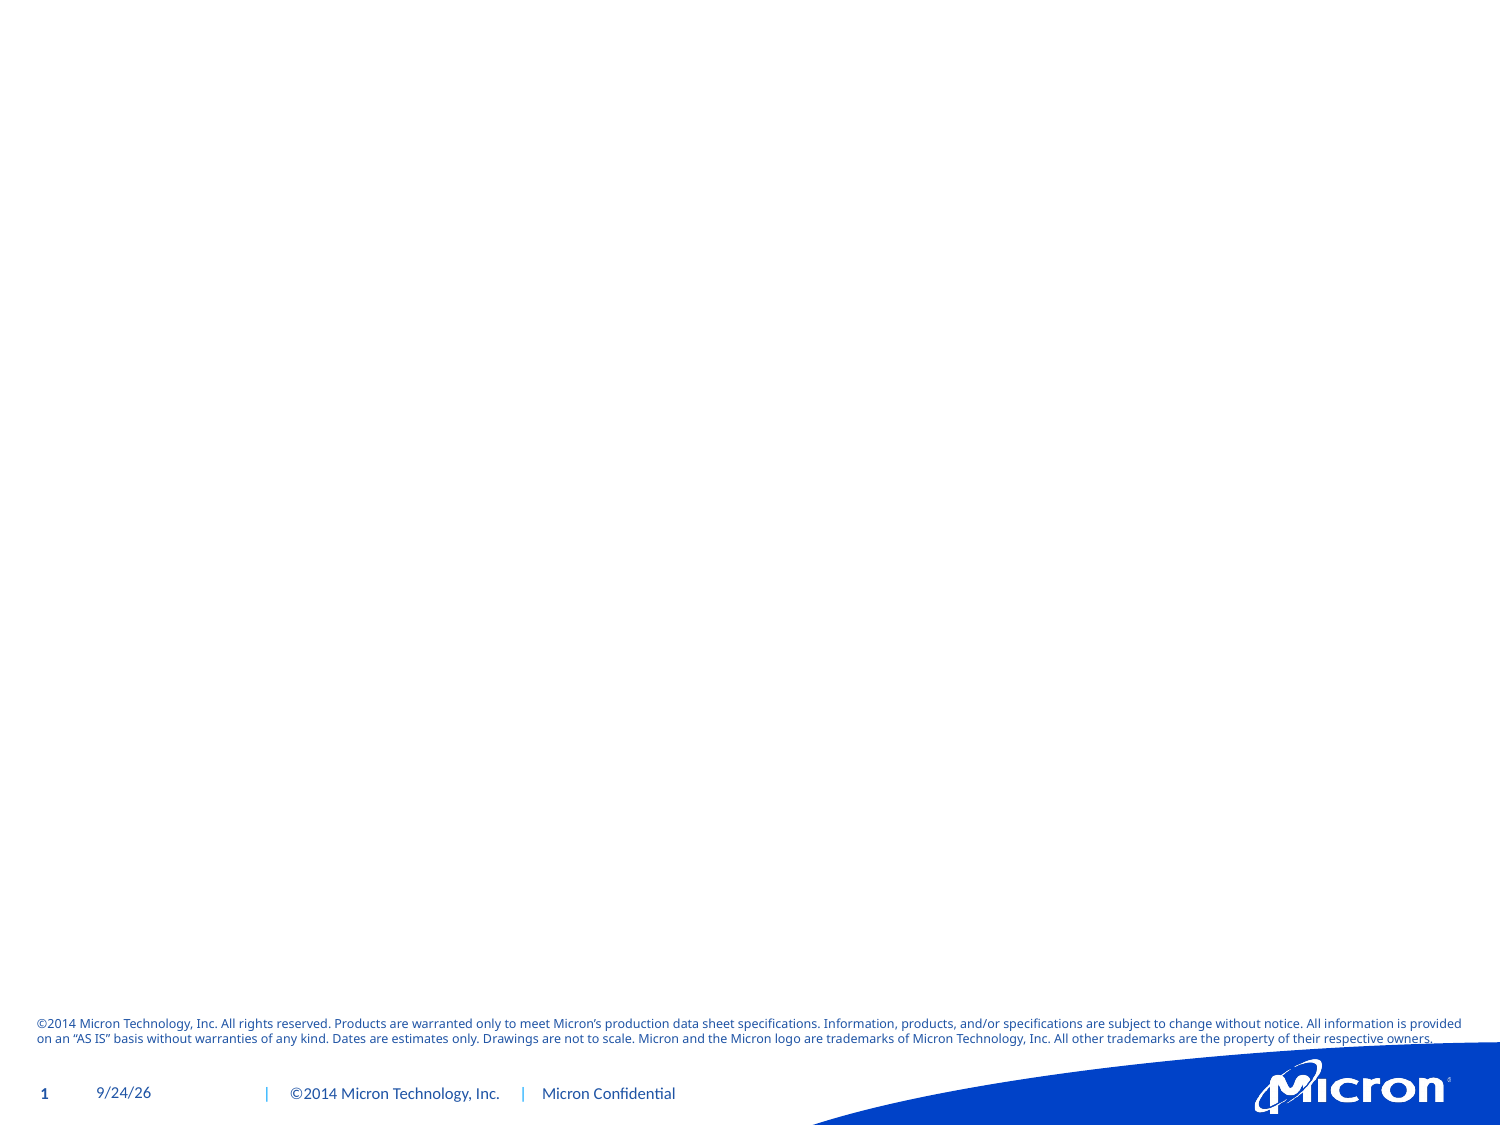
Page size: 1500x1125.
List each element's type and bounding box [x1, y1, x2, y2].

text_box [96, 1082, 240, 1102]
